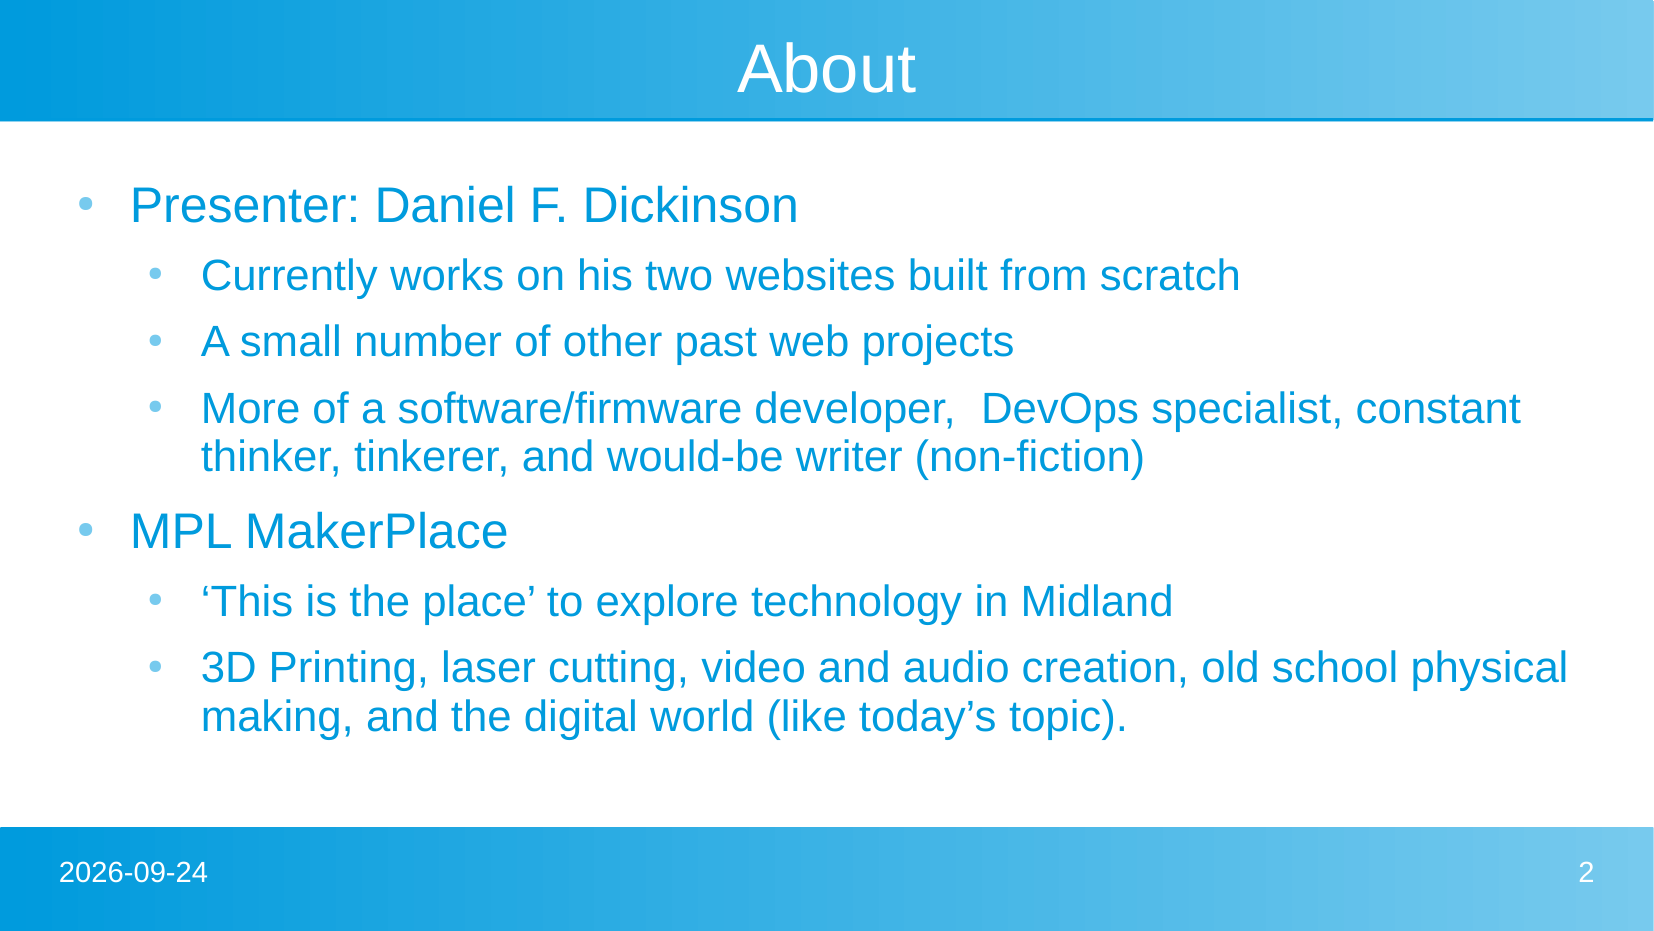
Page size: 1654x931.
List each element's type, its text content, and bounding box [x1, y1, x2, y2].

title About [59, 29, 1595, 108]
list Presenter: Daniel F. Dickinson Currently works on his two websites built from scratch A small number of other past web projects More of a software/firmware developer, DevOps specialist, constant thinker, tinkerer, and would-be writer (non-fiction) MPL MakerPlace ‘This is the place’ to explore technology in Midland 3D Printing, laser cutting, video and audio creation, old school physical making, and the digital world (like today’s topic). [59, 177, 1595, 768]
